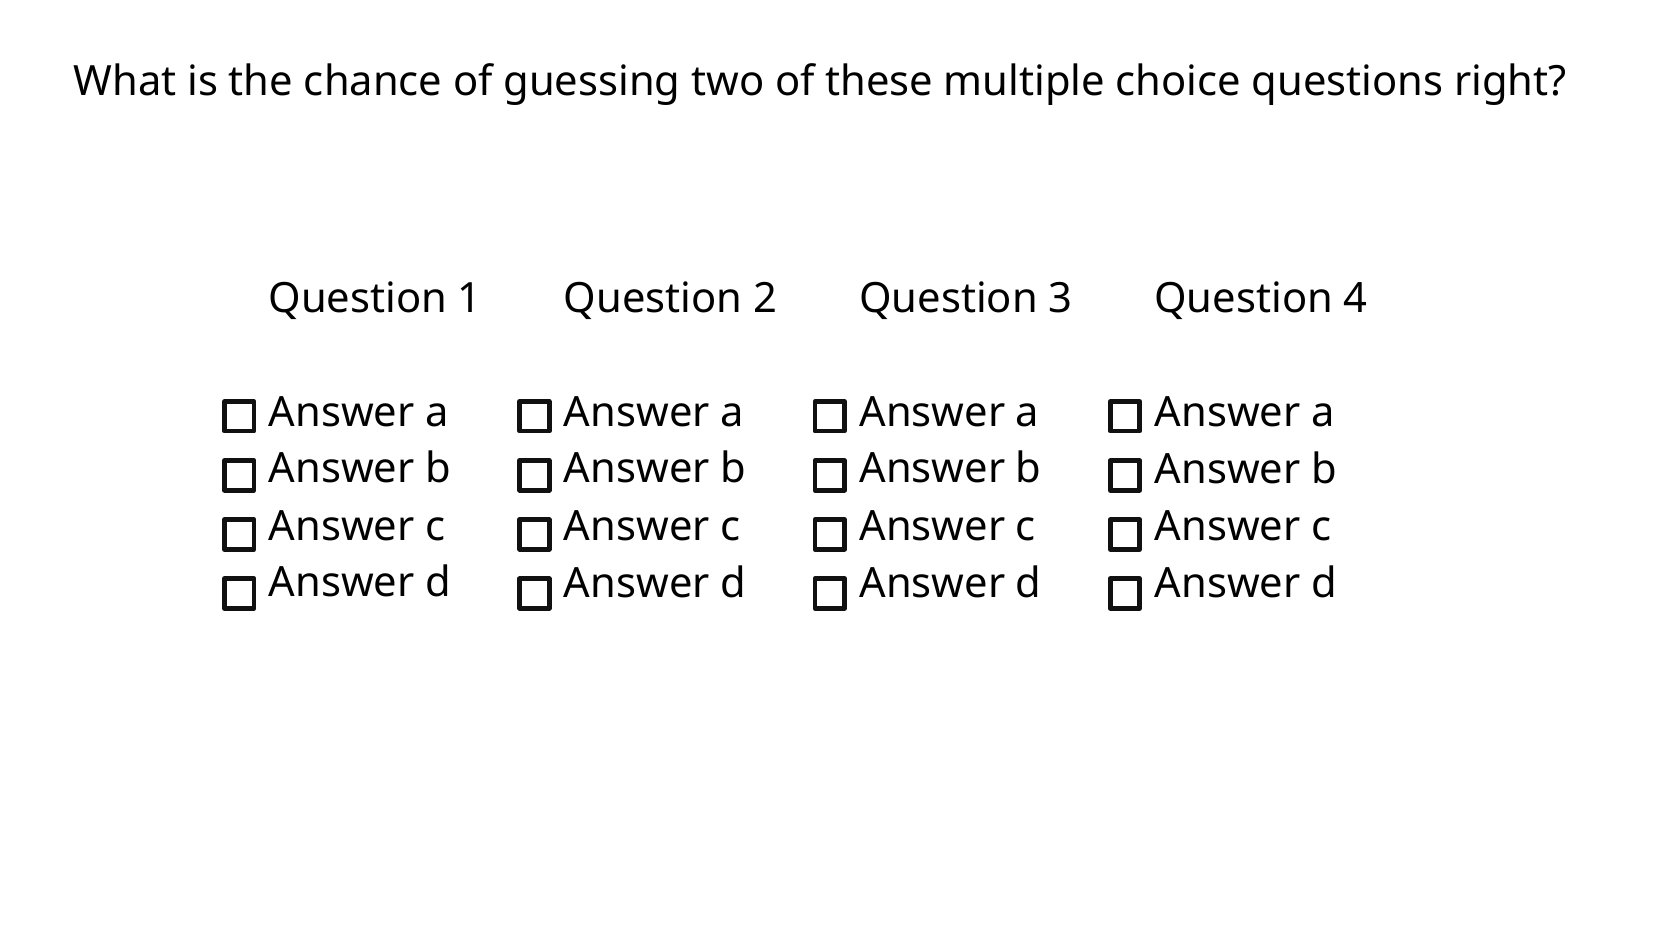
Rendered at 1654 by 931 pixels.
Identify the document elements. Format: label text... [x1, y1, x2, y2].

text_box Question 3 Answer a Answer b Answer c Answer d [844, 259, 1077, 631]
text_box Question 1 Answer a Answer b Answer c Answer d [253, 259, 487, 631]
text_box What is the chance of guessing two of these multiple choice questions right? [59, 43, 1516, 118]
text_box Question 4 Answer a Answer b Answer c Answer d [1139, 259, 1373, 631]
text_box Question 2 Answer a Answer b Answer c Answer d [549, 259, 782, 631]
